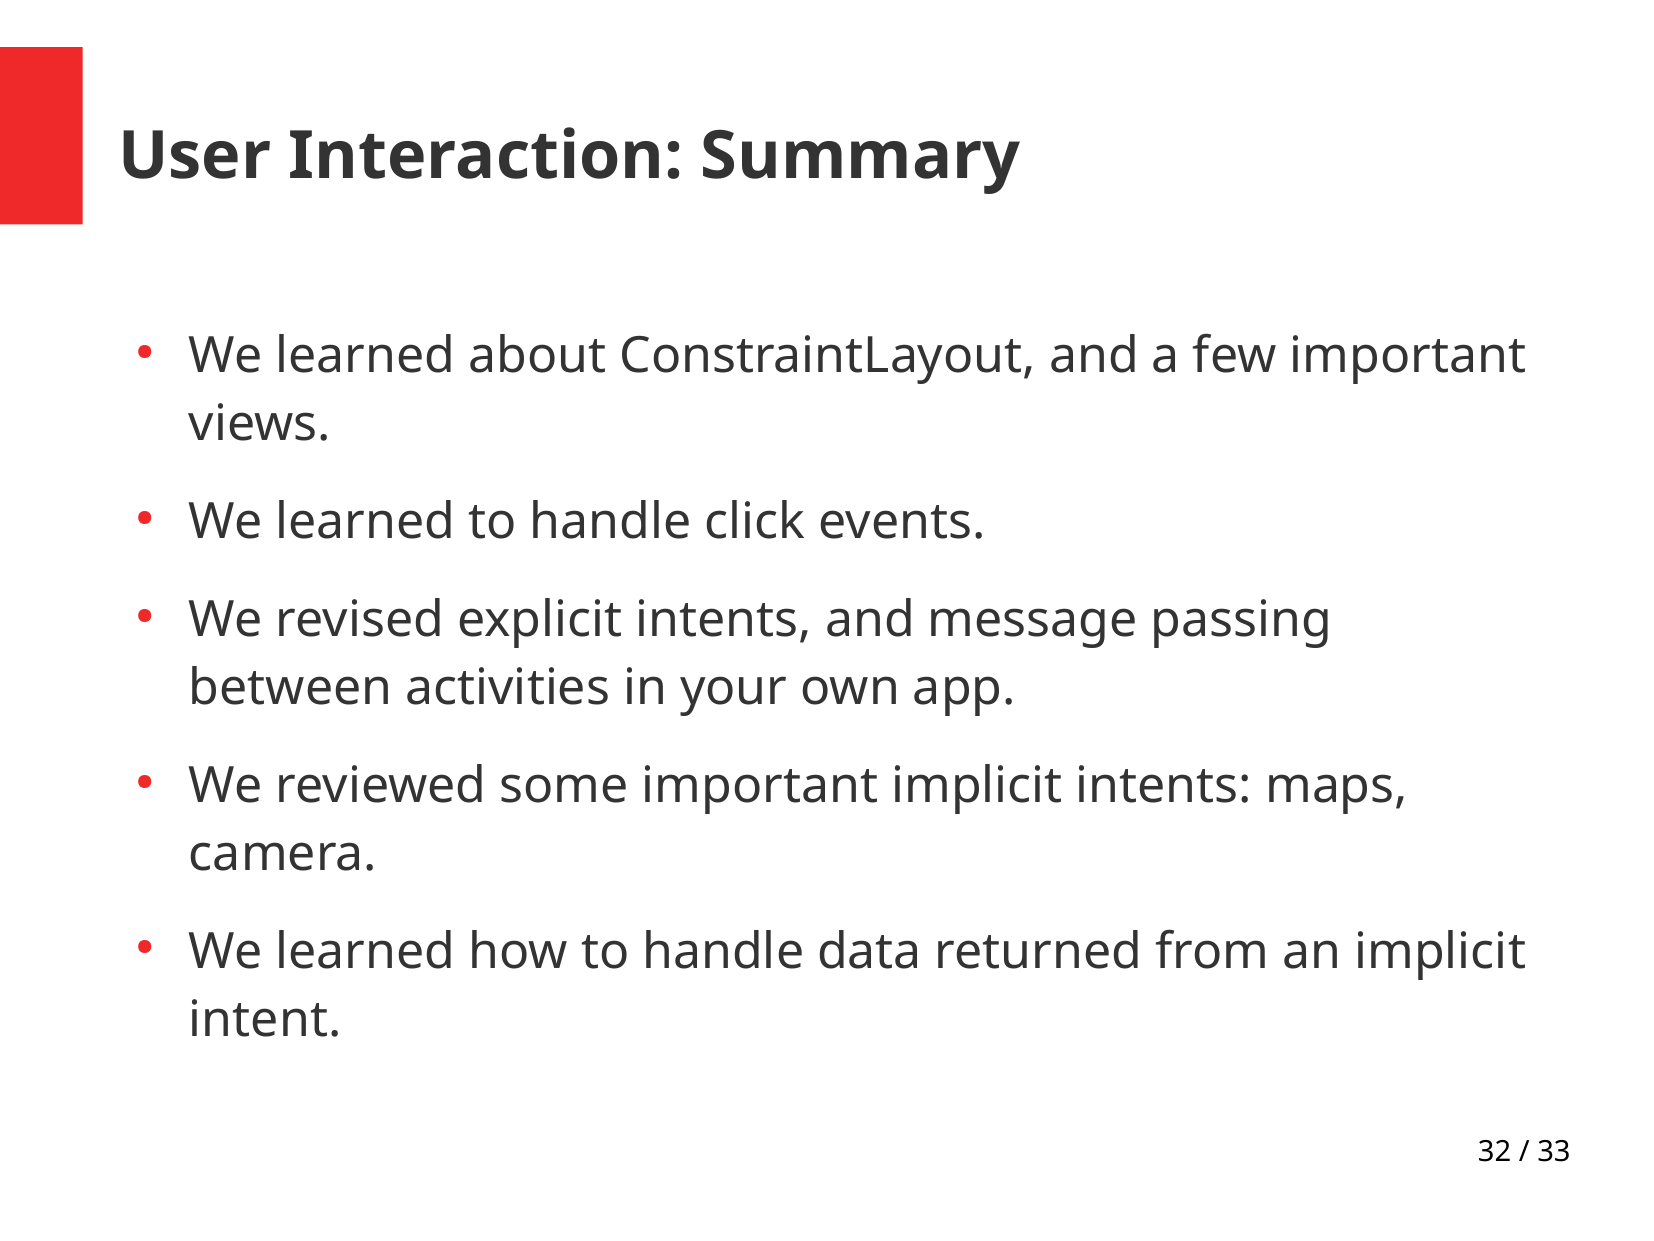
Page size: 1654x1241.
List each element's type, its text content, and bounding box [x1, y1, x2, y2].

title User Interaction: Summary [118, 49, 1571, 257]
list We learned about ConstraintLayout, and a few important views. We learned to handle click events. We revised explicit intents, and message passing between activities in your own app. We reviewed some important implicit intents: maps, camera. We learned how to handle data returned from an implicit intent. [118, 318, 1536, 1039]
